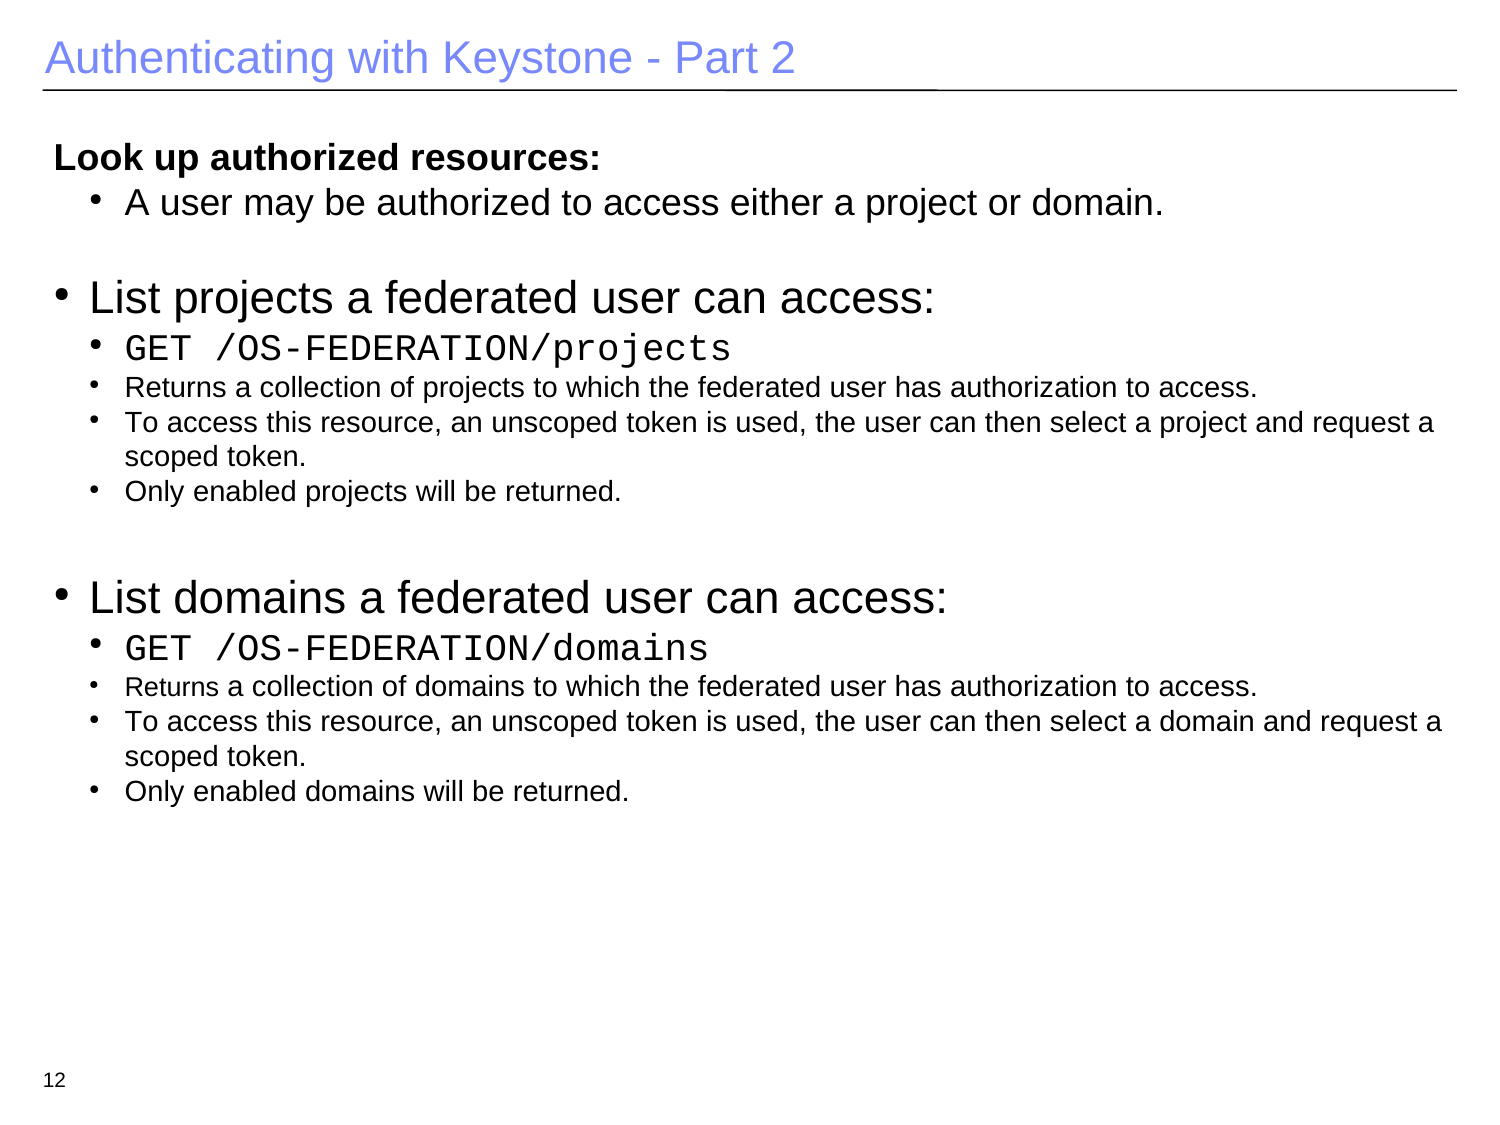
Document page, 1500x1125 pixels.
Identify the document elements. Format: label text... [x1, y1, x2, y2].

text_box Authenticating with Keystone - Part 2 [29, 26, 1456, 92]
text_box Look up authorized resources: A user may be authorized to access either a project or domain. List projects a federated user can access: GET /OS-FEDERATION/projects Returns a collection of projects to which the federated user has authorization to access. To access this resource, an unscoped token is used, the user can then select a project and request a scoped token. Only enabled projects will be returned. List domains a federated user can access: GET /OS-FEDERATION/domains Returns a collection of domains to which the federated user has authorization to access. To access this resource, an unscoped token is used, the user can then select a domain and request a scoped token. Only enabled domains will be returned. [38, 125, 1500, 816]
